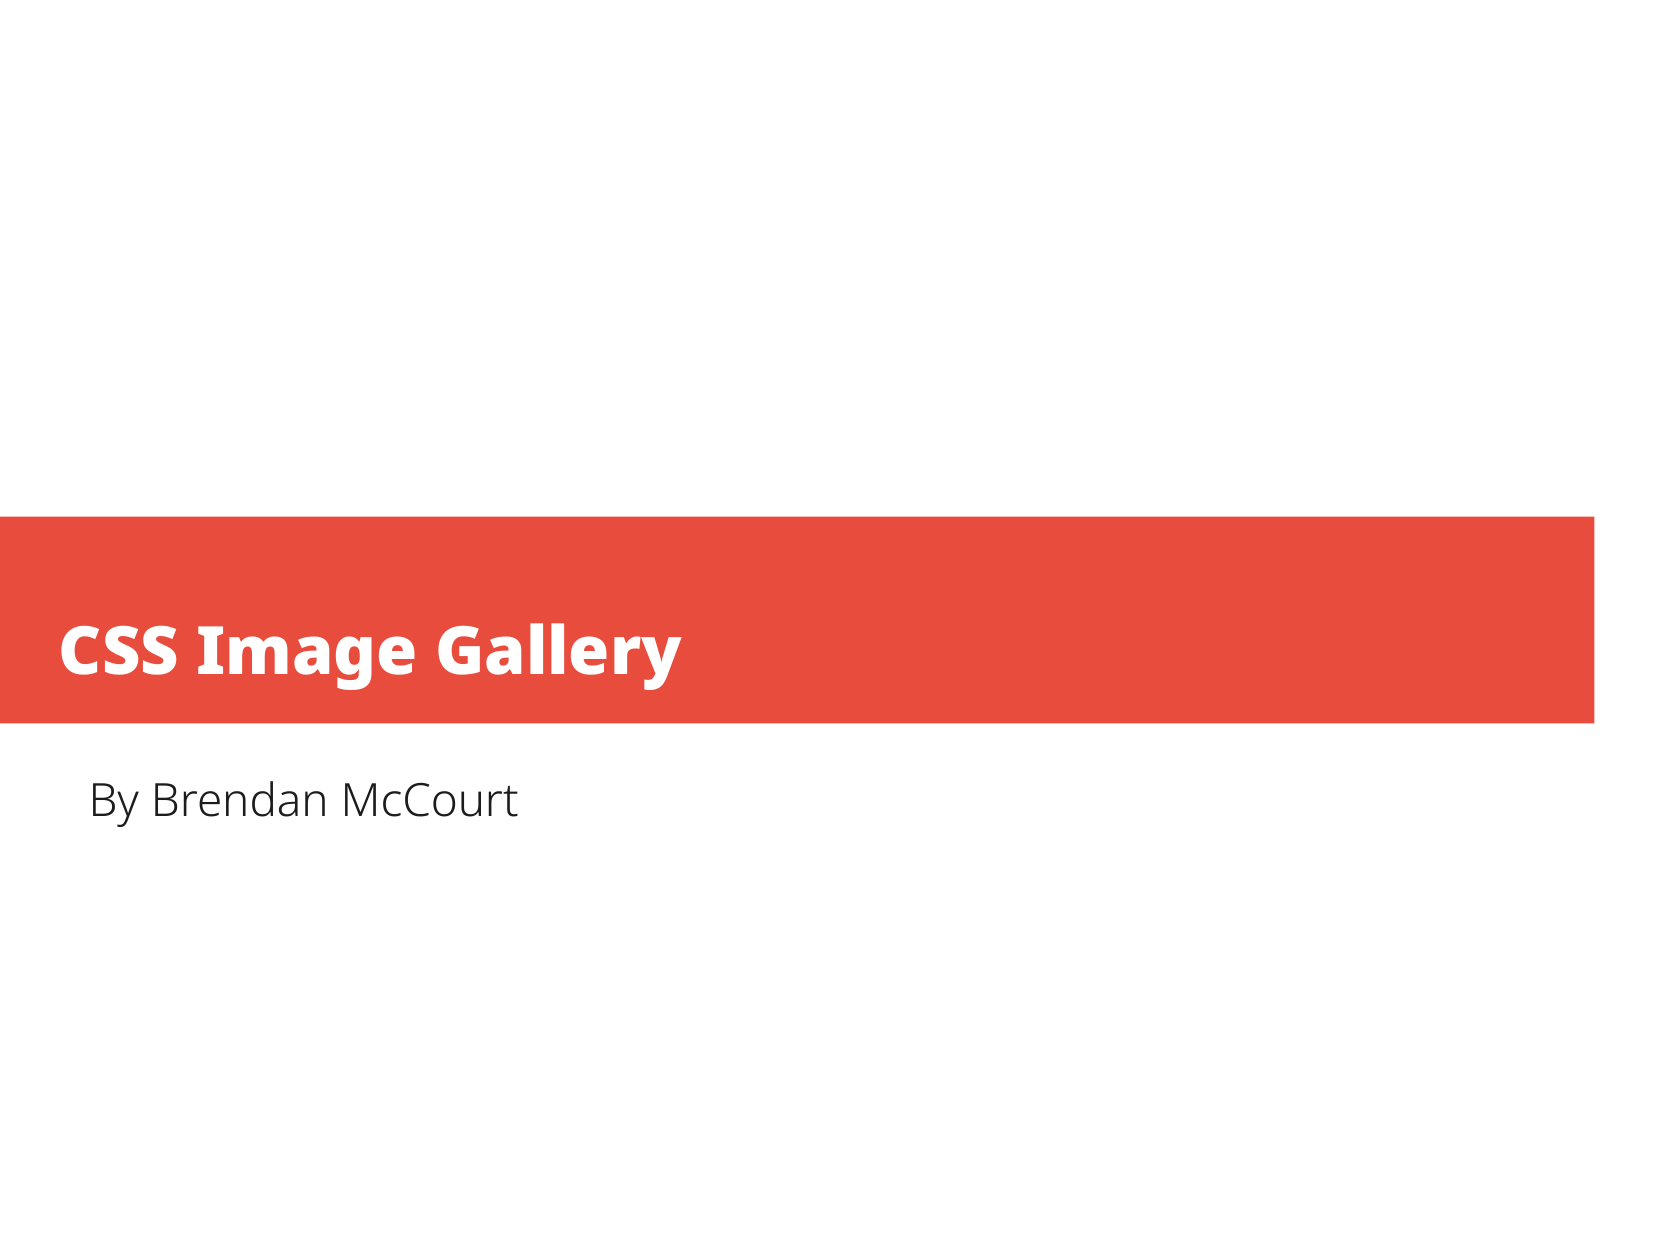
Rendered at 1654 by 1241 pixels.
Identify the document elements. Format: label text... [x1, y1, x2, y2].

subtitle By Brendan McCourt [88, 767, 1595, 1182]
title CSS Image Gallery [59, 546, 1595, 694]
